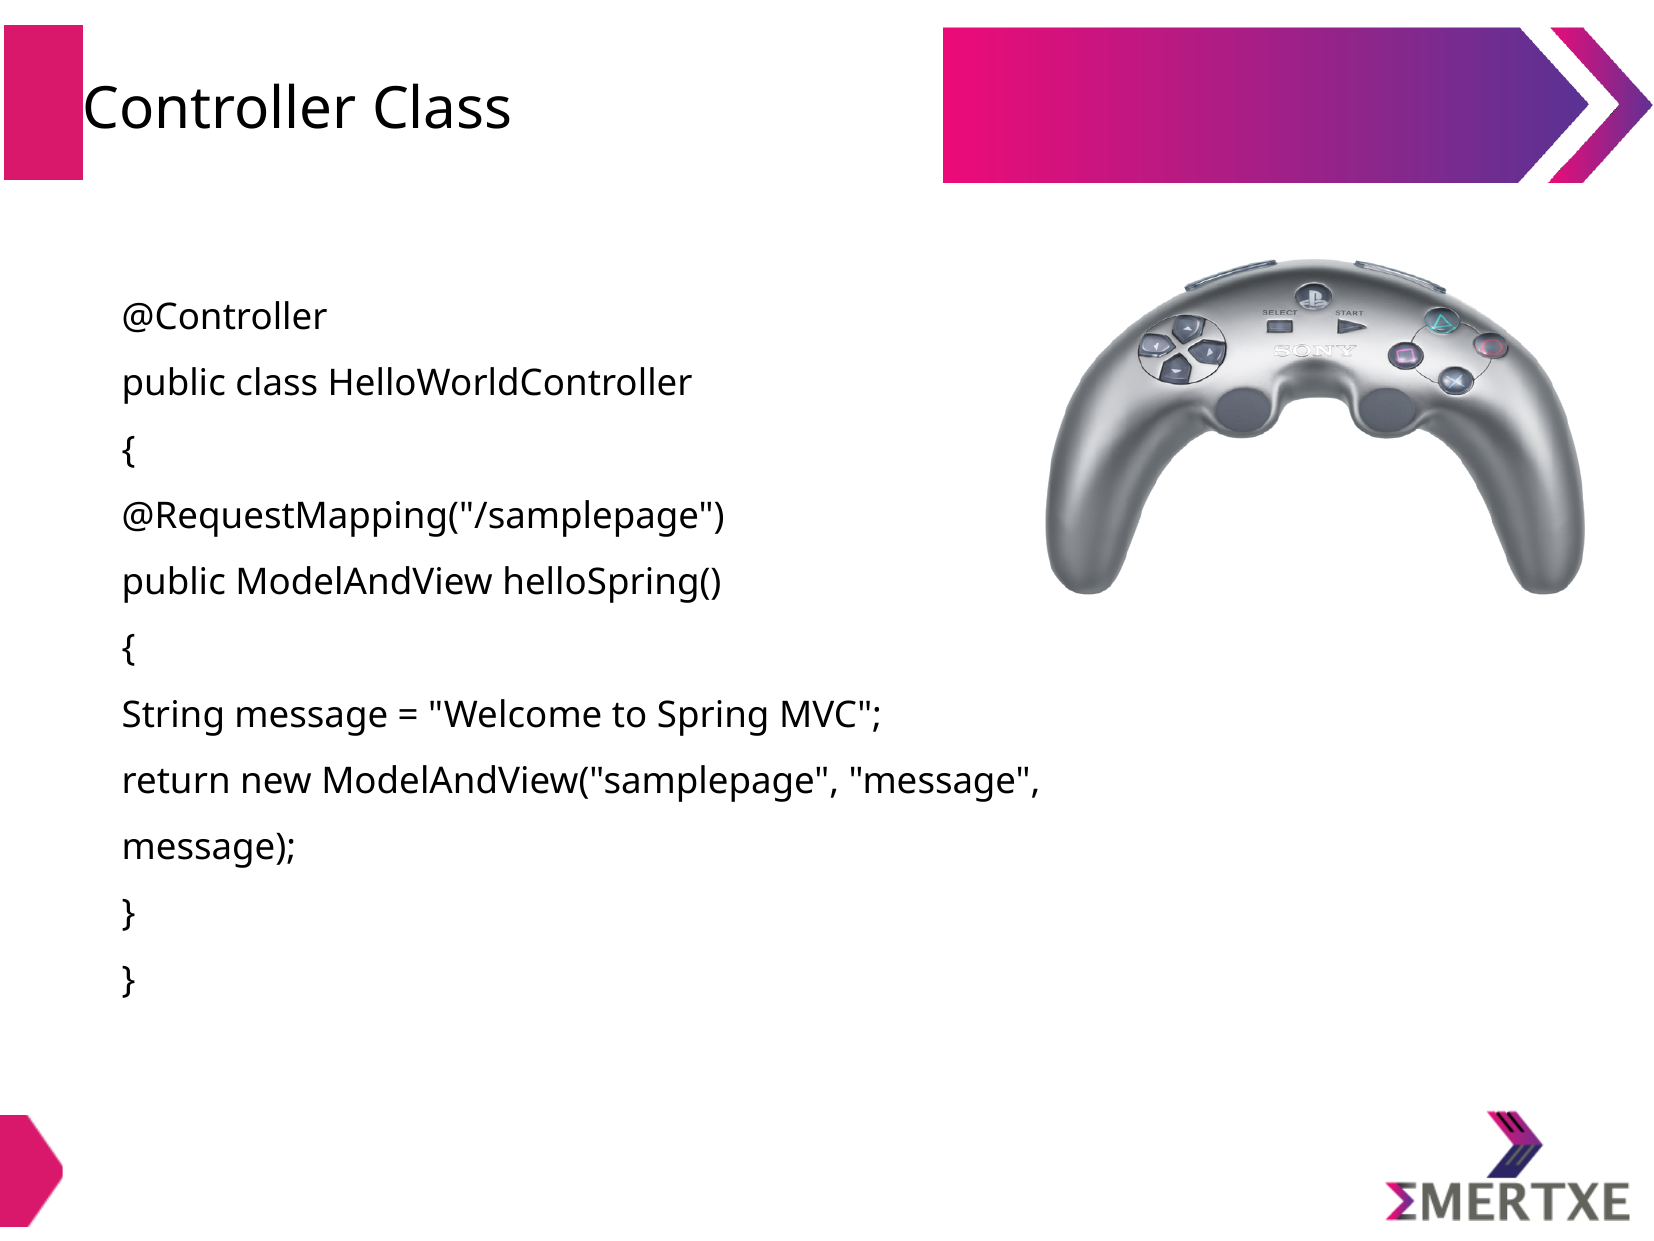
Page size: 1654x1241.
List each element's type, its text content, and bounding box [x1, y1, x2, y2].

picture [1035, 238, 1598, 616]
picture [1571, 27, 1653, 183]
list @Controller public class HelloWorldController { @RequestMapping("/samplepage") public ModelAndView helloSpring() { String message = "Welcome to Spring MVC"; return new ModelAndView("samplepage", "message", message); } } [82, 290, 1571, 1010]
picture [1385, 1107, 1631, 1221]
title Controller Class [82, 2, 1571, 210]
